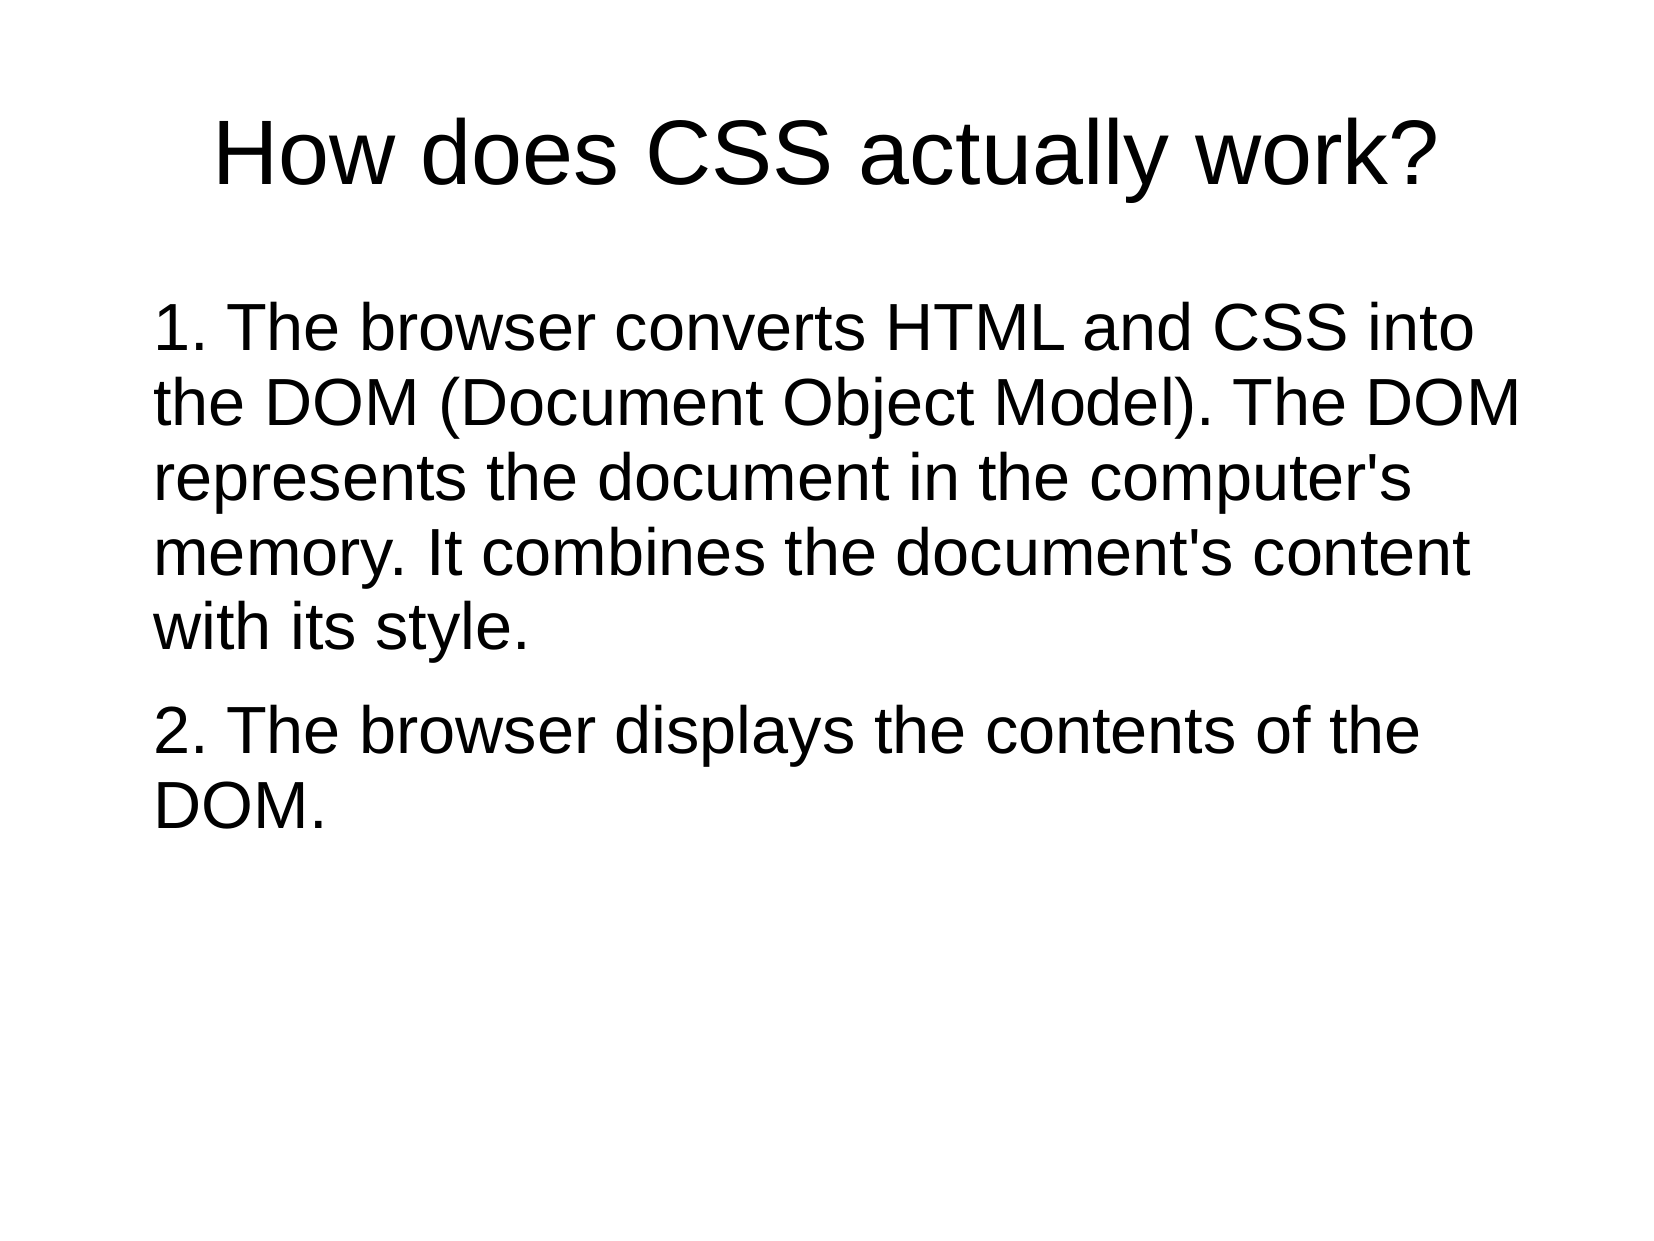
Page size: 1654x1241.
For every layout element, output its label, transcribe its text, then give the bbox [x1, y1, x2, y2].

title How does CSS actually work? [82, 49, 1571, 257]
list 1. The browser converts HTML and CSS into the DOM (Document Object Model). The DOM represents the document in the computer's memory. It combines the document's content with its style. 2. The browser displays the contents of the DOM. [82, 290, 1571, 1010]
